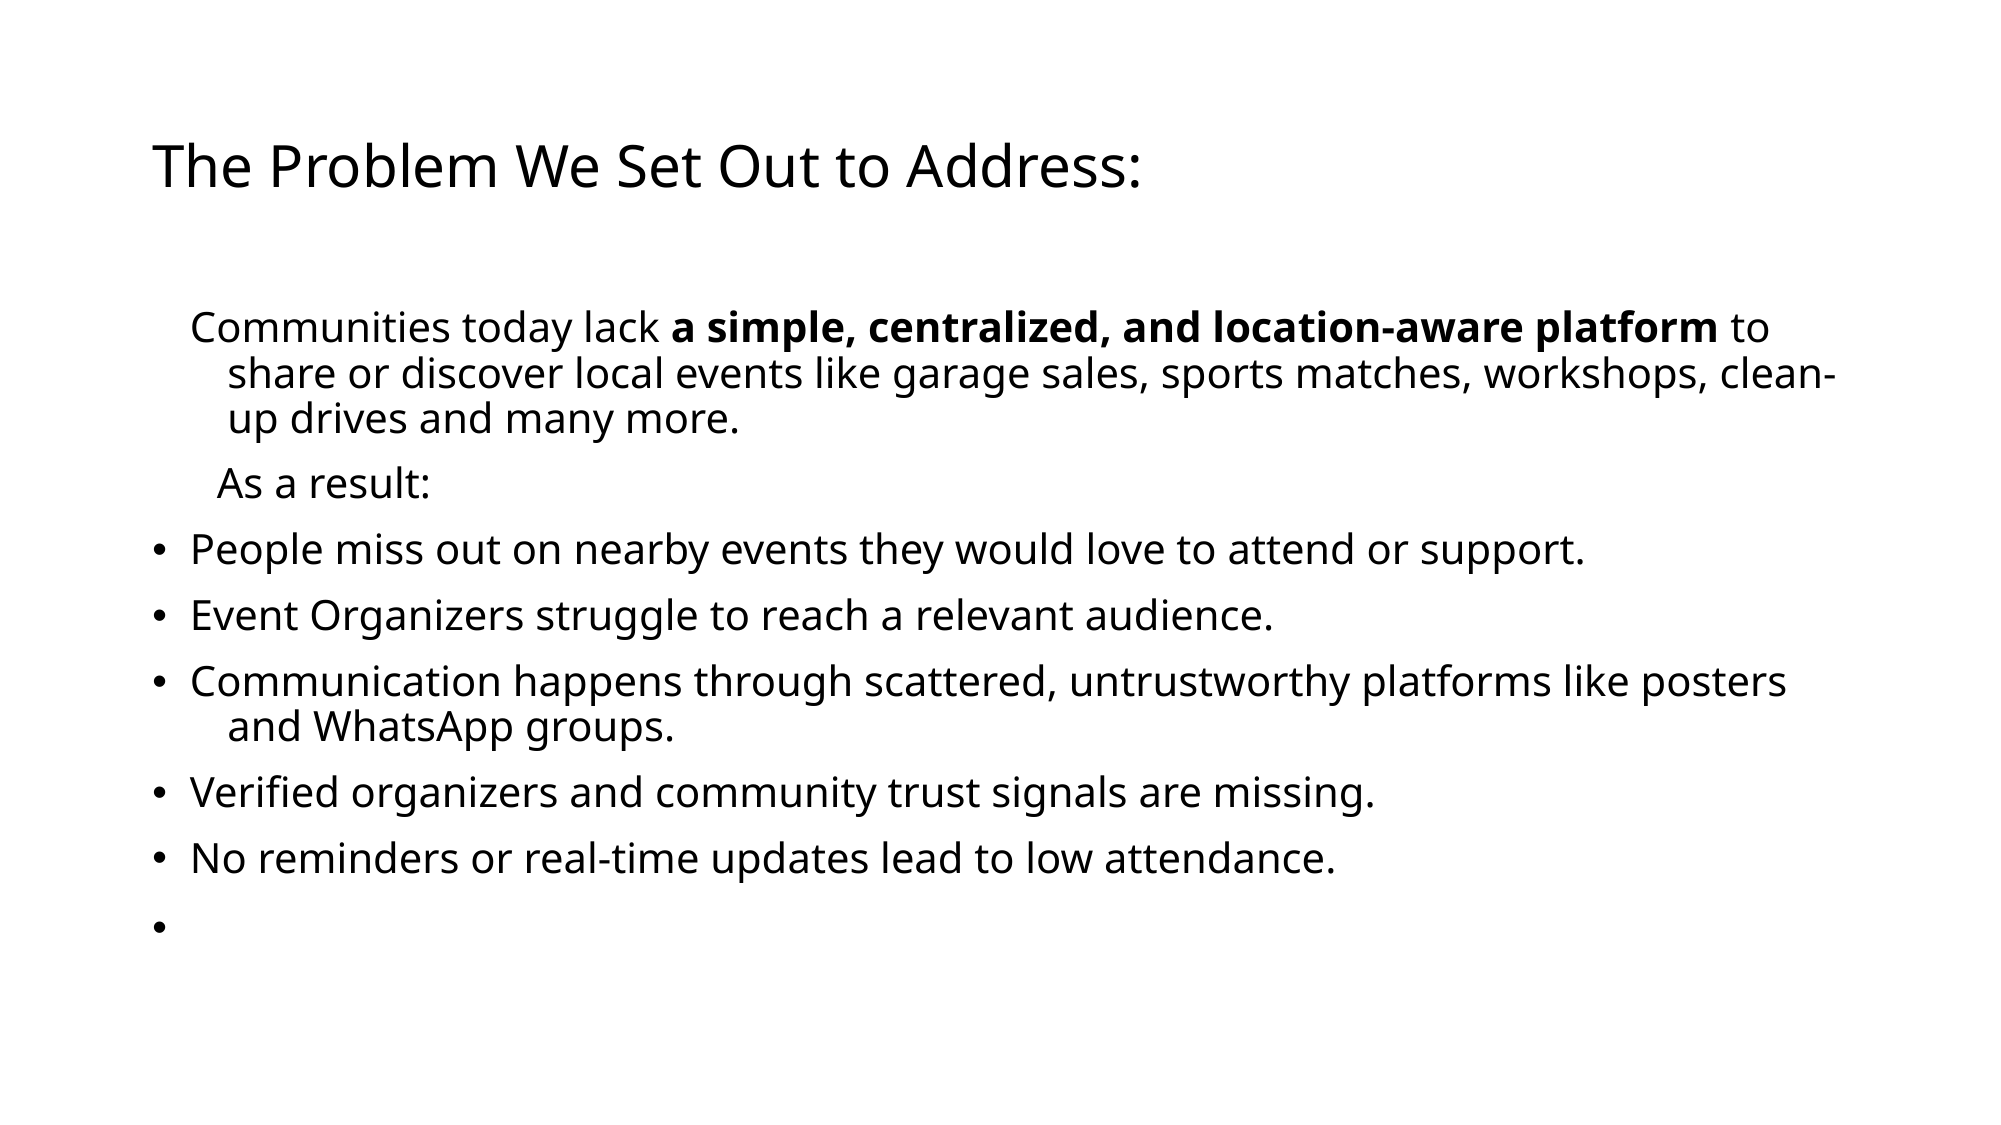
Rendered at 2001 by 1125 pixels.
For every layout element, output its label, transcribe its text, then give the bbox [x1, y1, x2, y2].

list Communities today lack a simple, centralized, and location-aware platform to share or discover local events like garage sales, sports matches, workshops, clean-up drives and many more. As a result: People miss out on nearby events they would love to attend or support. Event Organizers struggle to reach a relevant audience. Communication happens through scattered, untrustworthy platforms like posters and WhatsApp groups. Verified organizers and community trust signals are missing. No reminders or real-time updates lead to low attendance. [137, 299, 1863, 1014]
title The Problem We Set Out to Address: [137, 59, 1863, 278]
